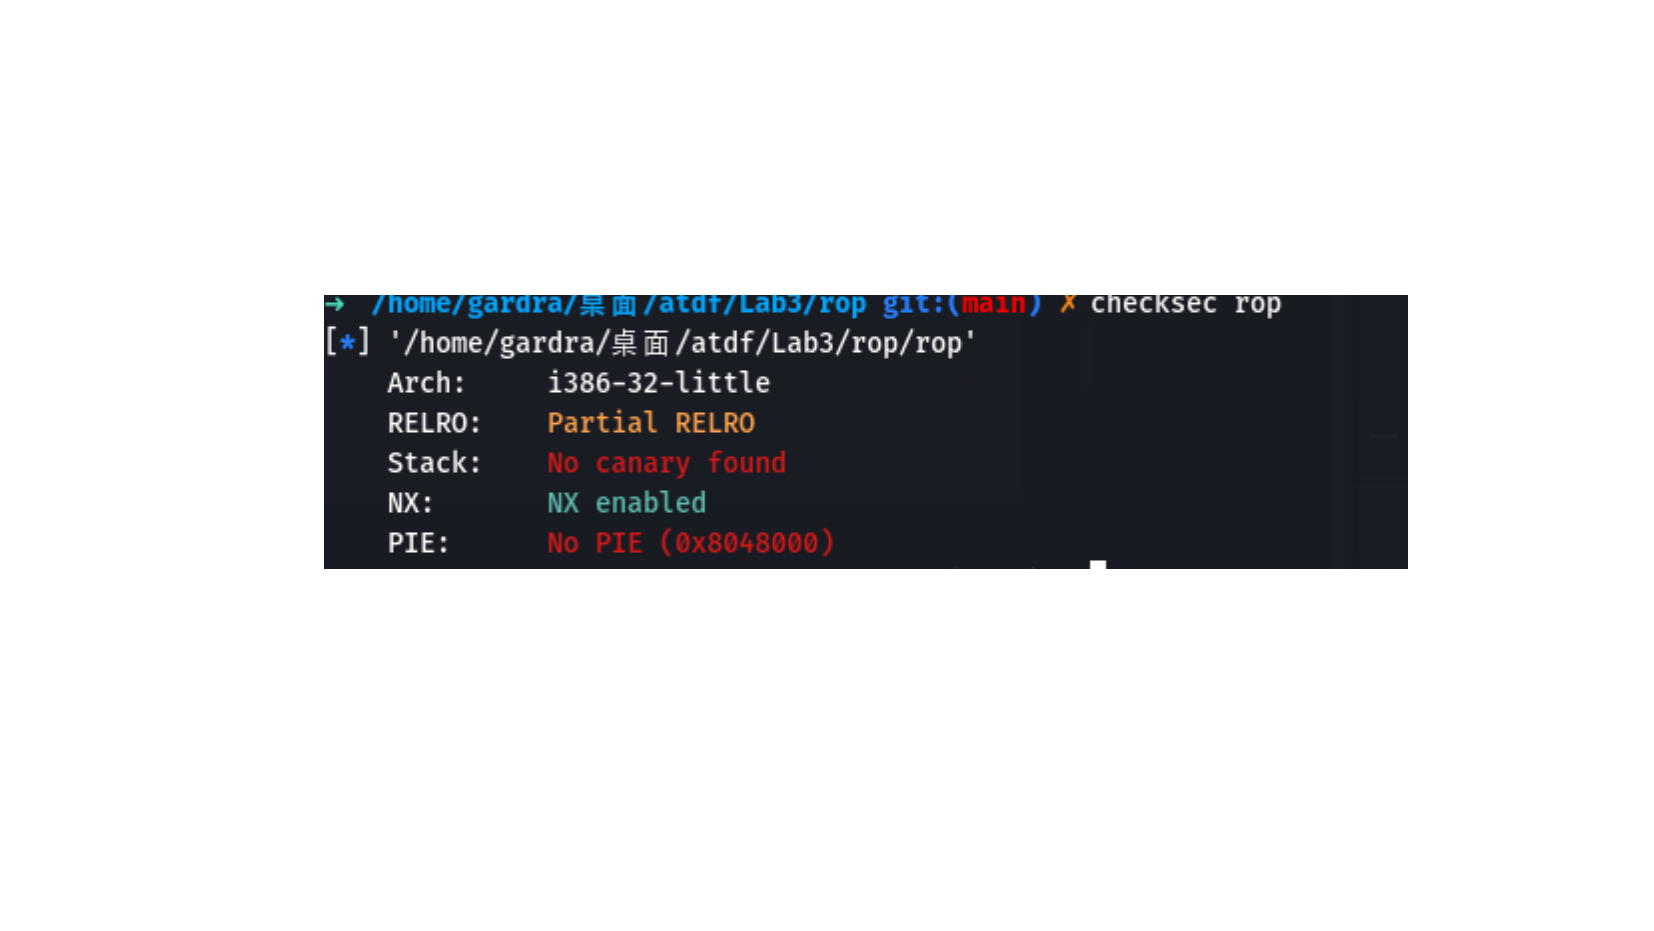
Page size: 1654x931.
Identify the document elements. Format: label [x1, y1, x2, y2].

picture [324, 295, 1408, 569]
